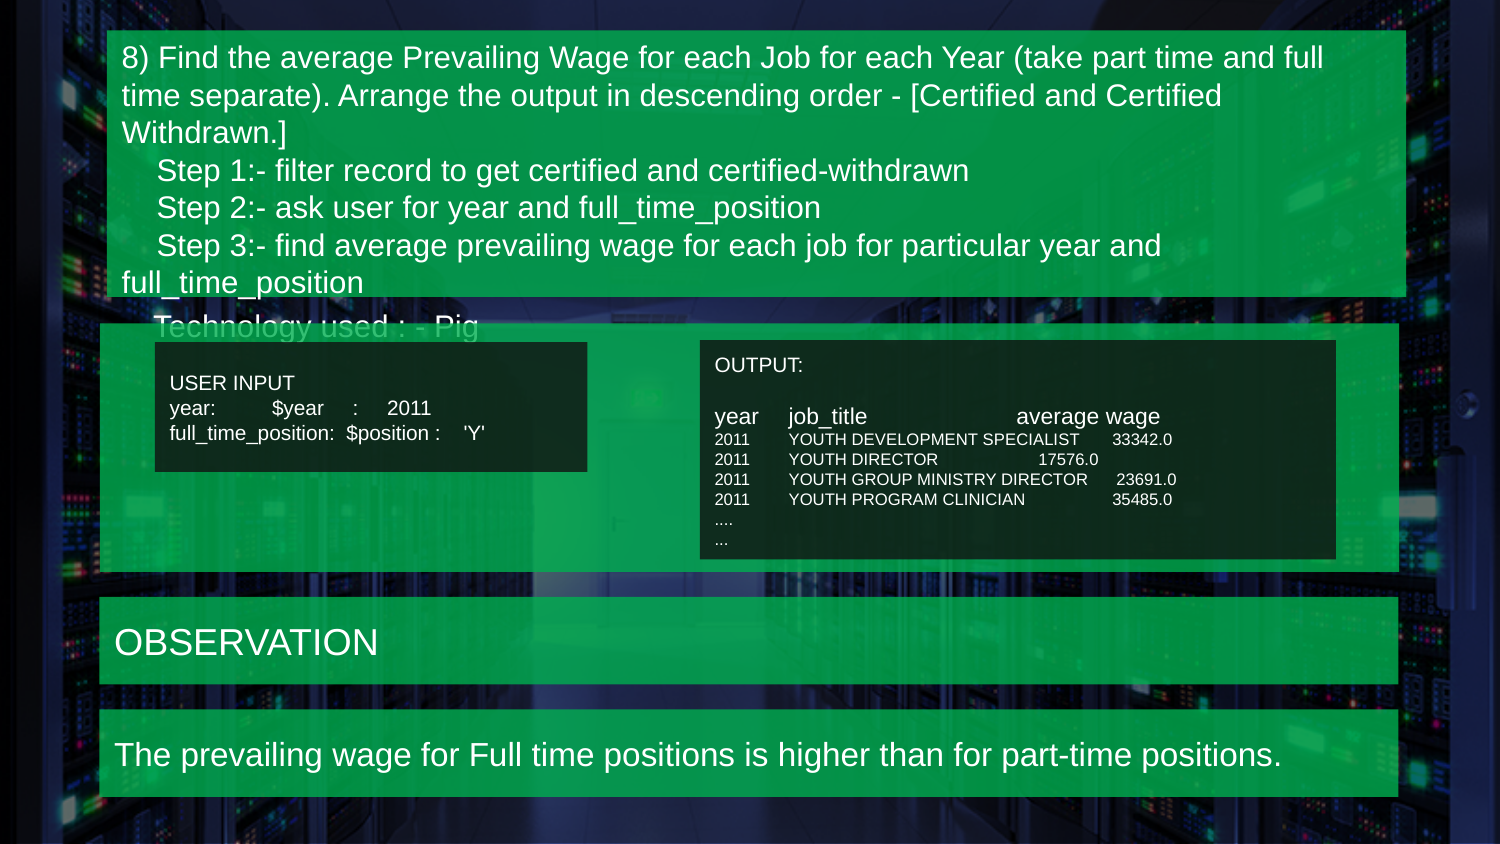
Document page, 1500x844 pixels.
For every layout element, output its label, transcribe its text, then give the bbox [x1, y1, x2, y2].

text_box OUTPUT: year job_title average wage 2011 YOUTH DEVELOPMENT SPECIALIST 33342.0 2011 YOUTH DIRECTOR 17576.0 2011 YOUTH GROUP MINISTRY DIRECTOR 23691.0 2011 YOUTH PROGRAM CLINICIAN 35485.0 .... ... [700, 340, 1336, 559]
text_box USER INPUT year: $year : 2011 full_time_position: $position : 'Y' [155, 342, 587, 472]
text_box 8) Find the average Prevailing Wage for each Job for each Year (take part time and full time separate). Arrange the output in descending order - [Certified and Certified Withdrawn.] Step 1:- filter record to get certified and certified-withdrawn Step 2:- ask user for year and full_time_position Step 3:- find average prevailing wage for each job for particular year and full_time_position Technology used : - Pig [107, 30, 1406, 297]
text_box [0, 0, 1500, 844]
text_box OBSERVATION [99, 597, 1398, 684]
text_box The prevailing wage for Full time positions is higher than for part-time positions. [99, 709, 1398, 797]
